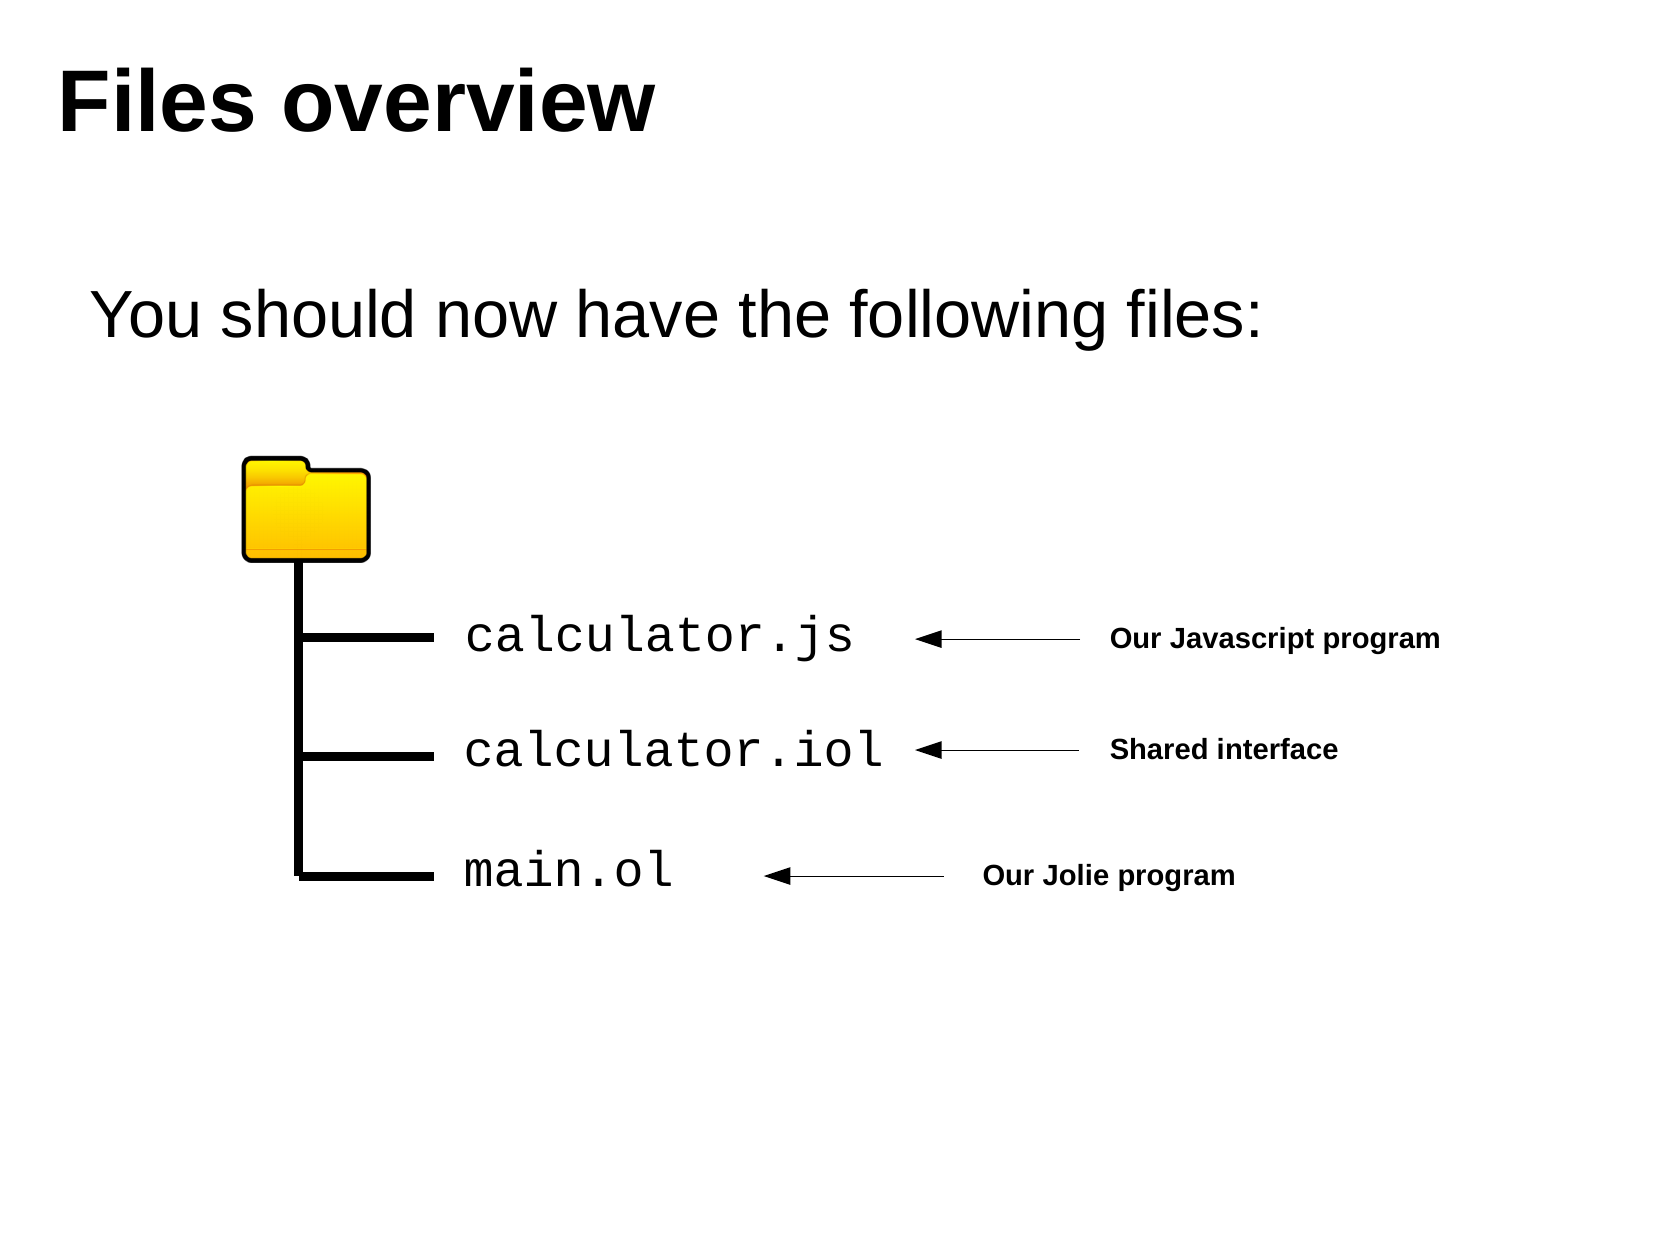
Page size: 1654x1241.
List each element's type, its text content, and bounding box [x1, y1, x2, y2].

text_box Our Jolie program [967, 851, 1328, 900]
text_box main.ol [448, 849, 974, 912]
text_box You should now have the following files: [75, 270, 1591, 435]
picture [238, 442, 374, 578]
text_box Our Javascript program [1095, 614, 1532, 676]
text_box Shared interface [1095, 725, 1456, 774]
text_box calculator.js [450, 602, 991, 678]
text_box calculator.iol [448, 716, 1184, 849]
text_box Files overview [43, 45, 1081, 158]
